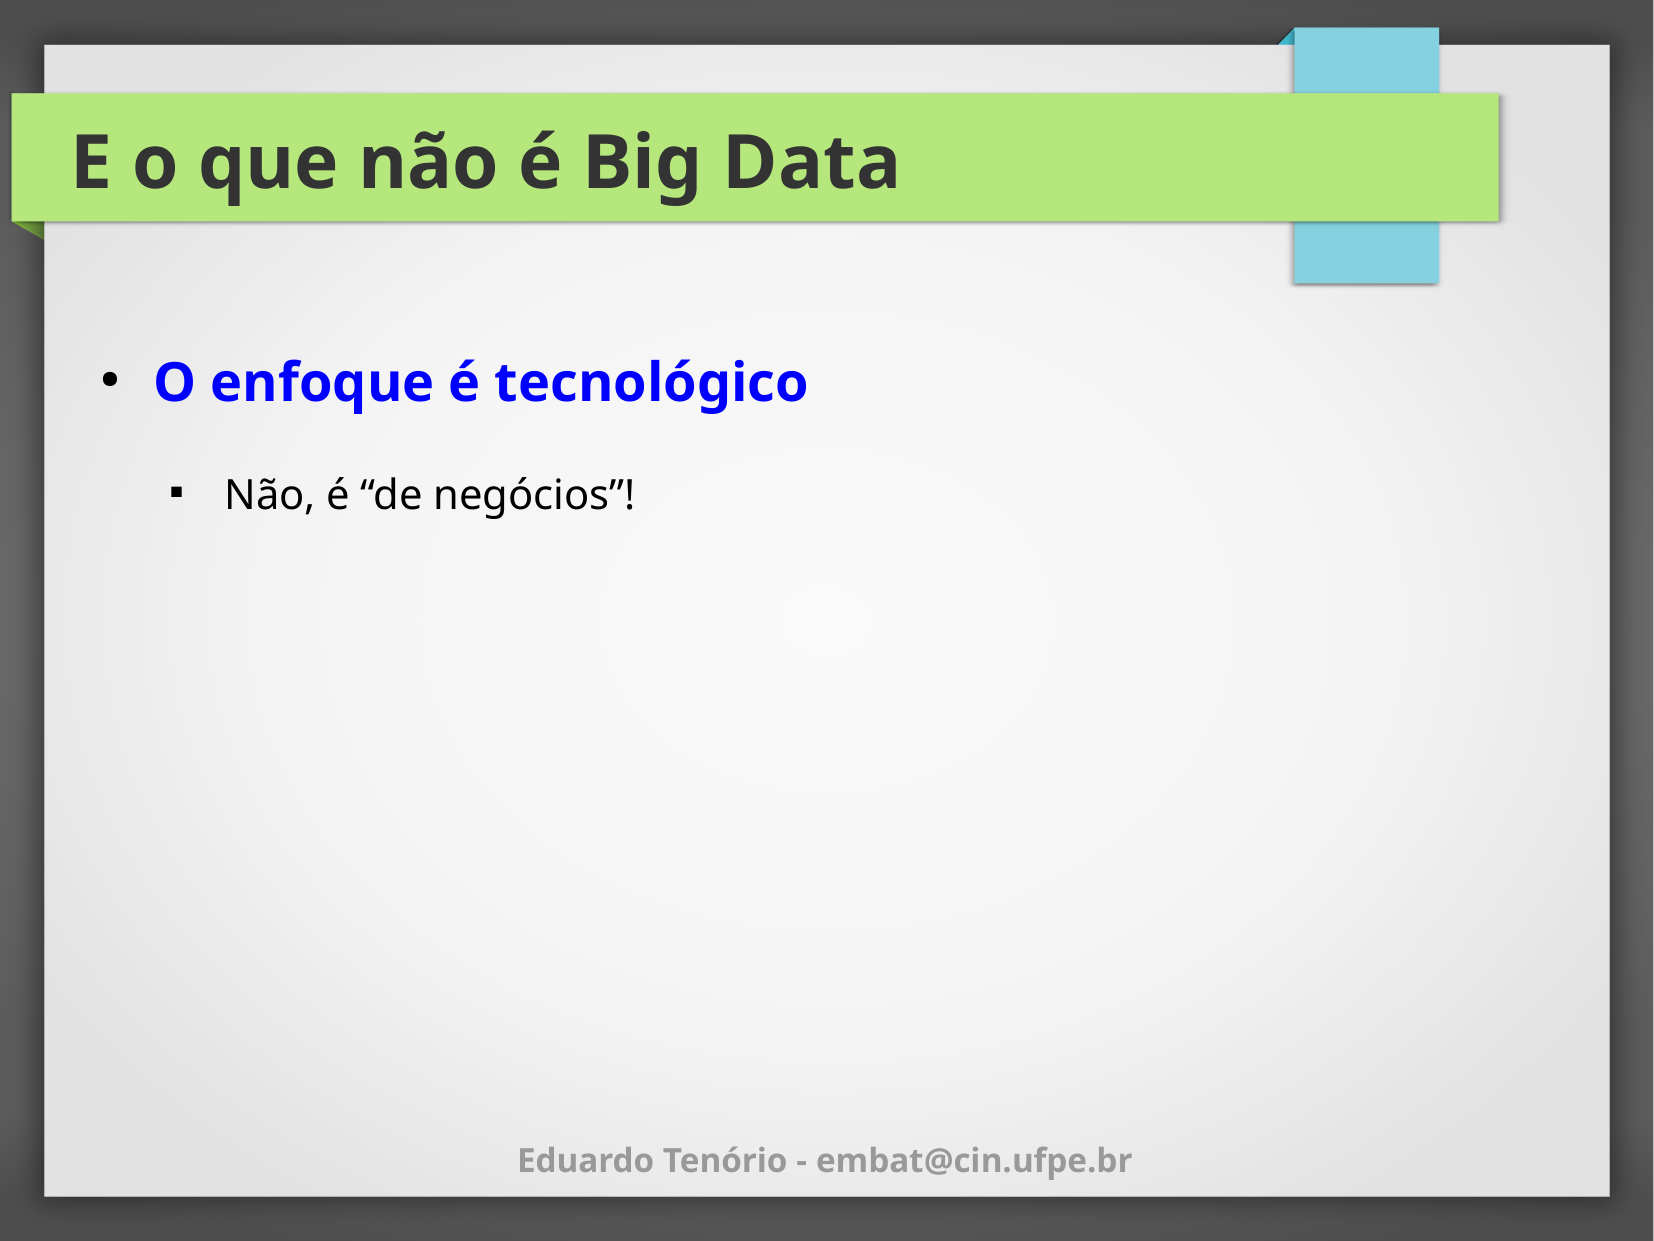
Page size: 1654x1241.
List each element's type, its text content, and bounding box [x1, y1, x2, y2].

picture [0, 0, 1654, 1241]
list Não, é “de negócios”! [82, 465, 1538, 1063]
text_box Eduardo Tenório - embat@cin.ufpe.br [45, 1130, 1606, 1201]
list O enfoque é tecnológico [82, 343, 1538, 465]
title E o que não é Big Data [70, 97, 1229, 221]
